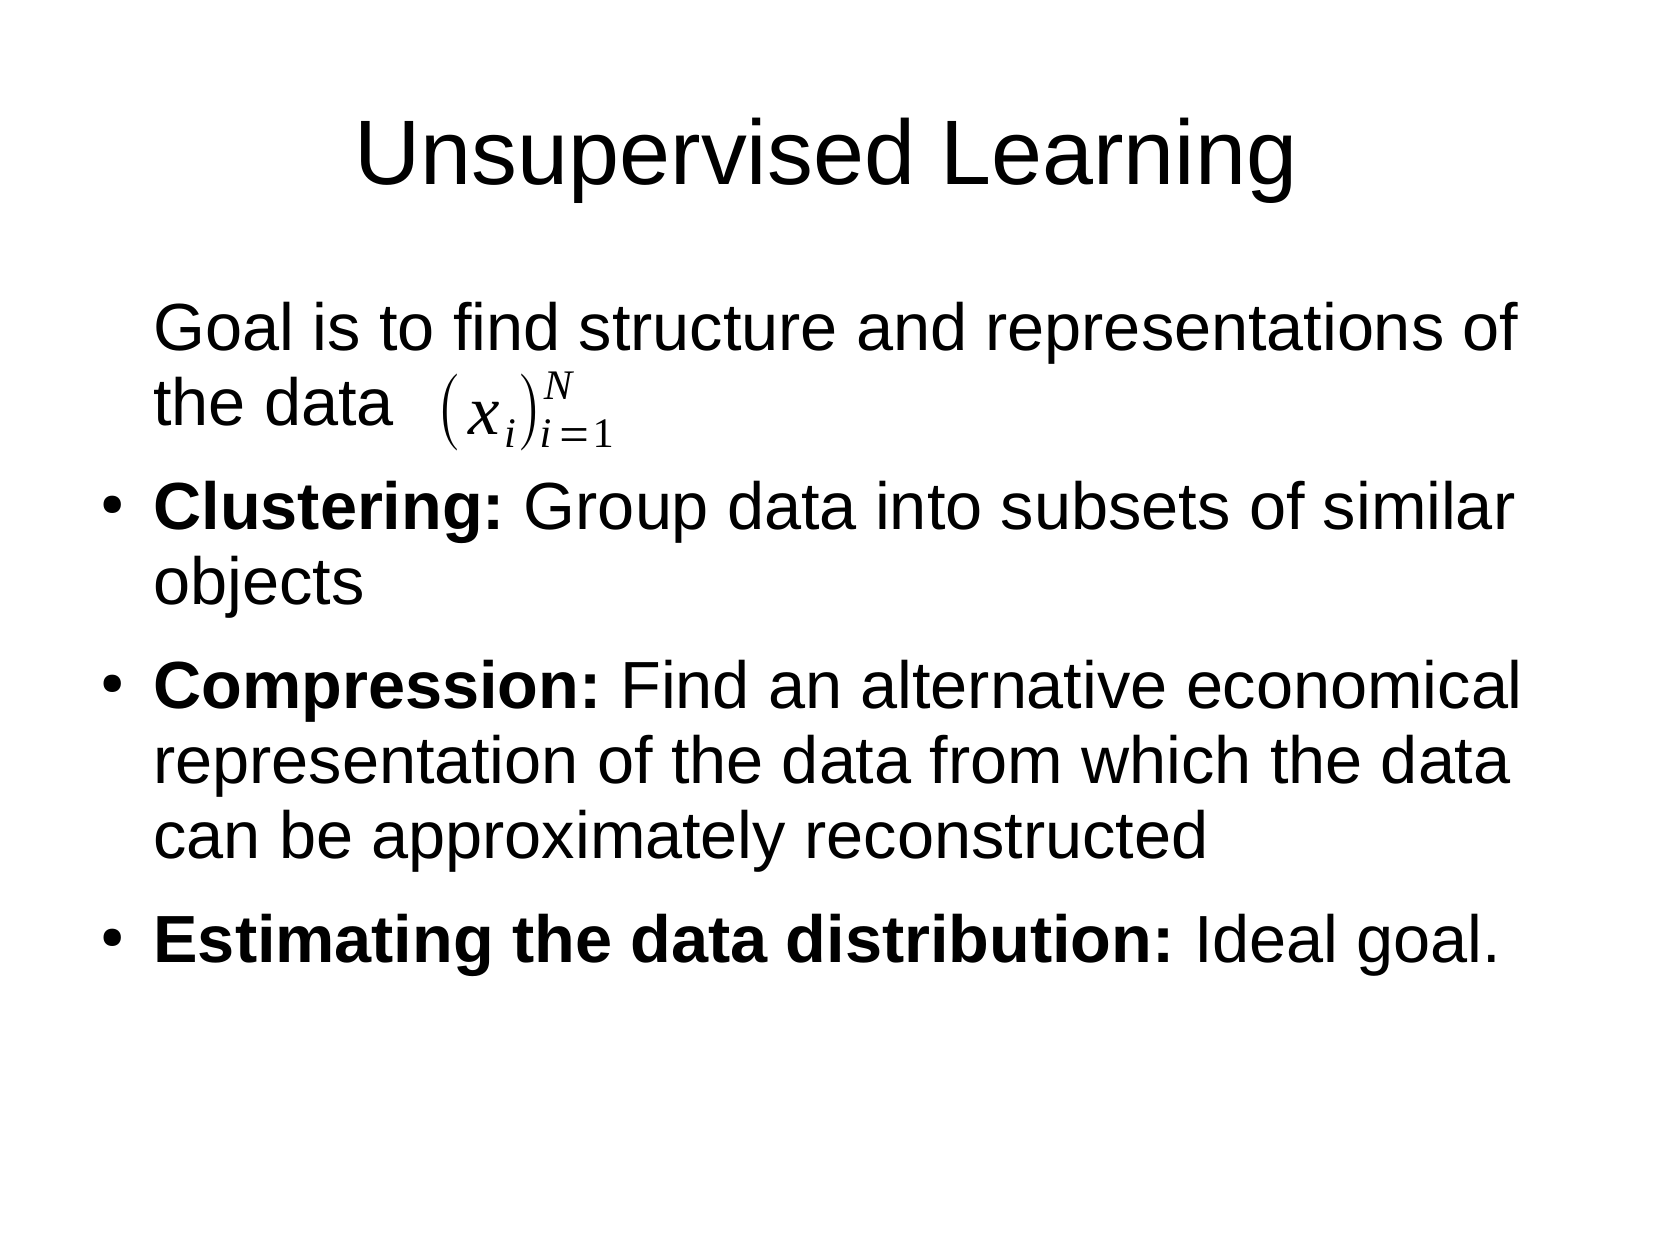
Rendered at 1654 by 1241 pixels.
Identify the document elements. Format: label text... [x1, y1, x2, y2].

chart [420, 360, 629, 458]
title Unsupervised Learning [82, 49, 1571, 257]
list Goal is to find structure and representations of the data Clustering: Group data into subsets of similar objects Compression: Find an alternative economical representation of the data from which the data can be approximately reconstructed Estimating the data distribution: Ideal goal. [82, 290, 1571, 1010]
